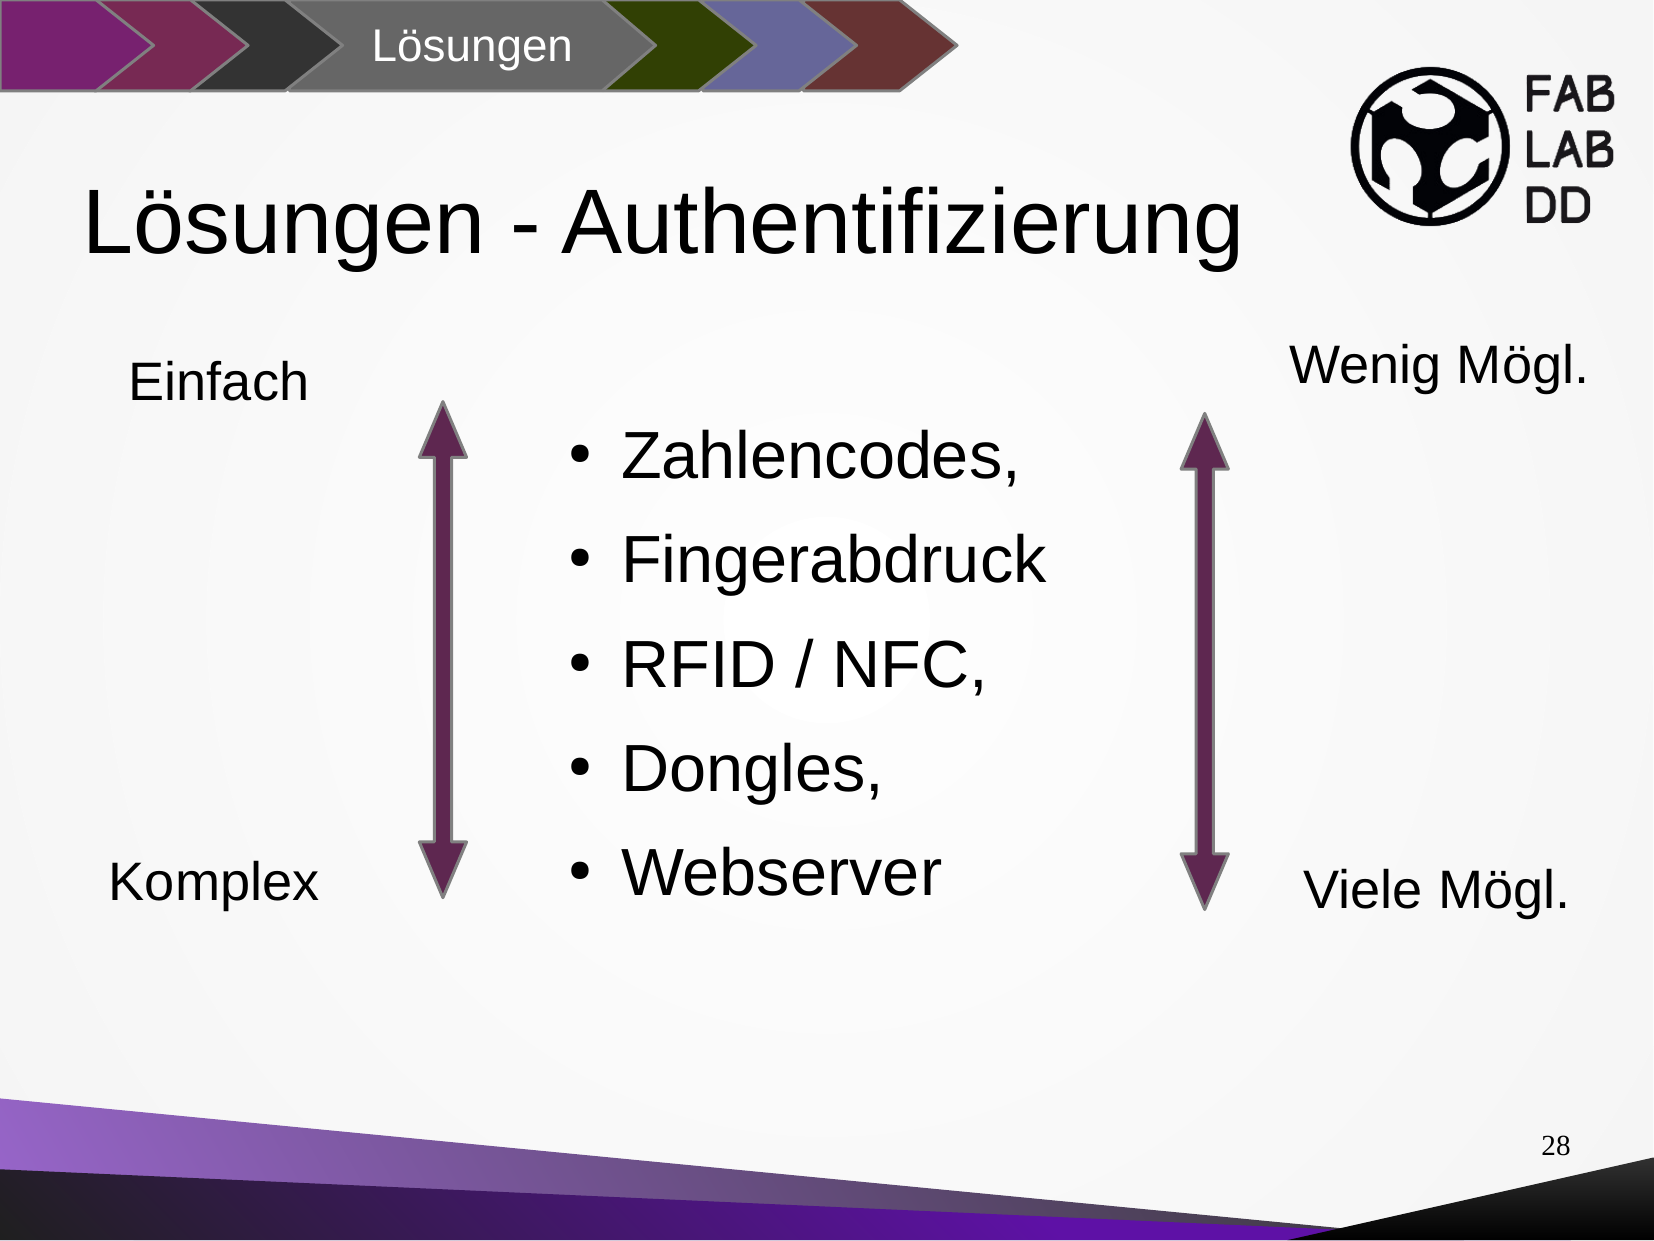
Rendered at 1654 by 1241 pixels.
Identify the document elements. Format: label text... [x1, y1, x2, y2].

text_box Lösungen [289, 0, 656, 91]
text_box [0, 0, 343, 91]
text_box [419, 401, 467, 898]
text_box Wenig Mögl. [1272, 325, 1607, 404]
text_box Komplex [92, 842, 337, 922]
list Zahlencodes, Fingerabdruck RFID / NFC, Dongles, Webserver [550, 313, 1118, 969]
text_box [604, 0, 958, 91]
text_box [1181, 413, 1229, 910]
title Lösungen - Authentifizierung [82, 118, 1300, 326]
text_box Einfach [112, 342, 327, 422]
picture [1324, 36, 1642, 257]
text_box Viele Mögl. [1287, 850, 1588, 929]
